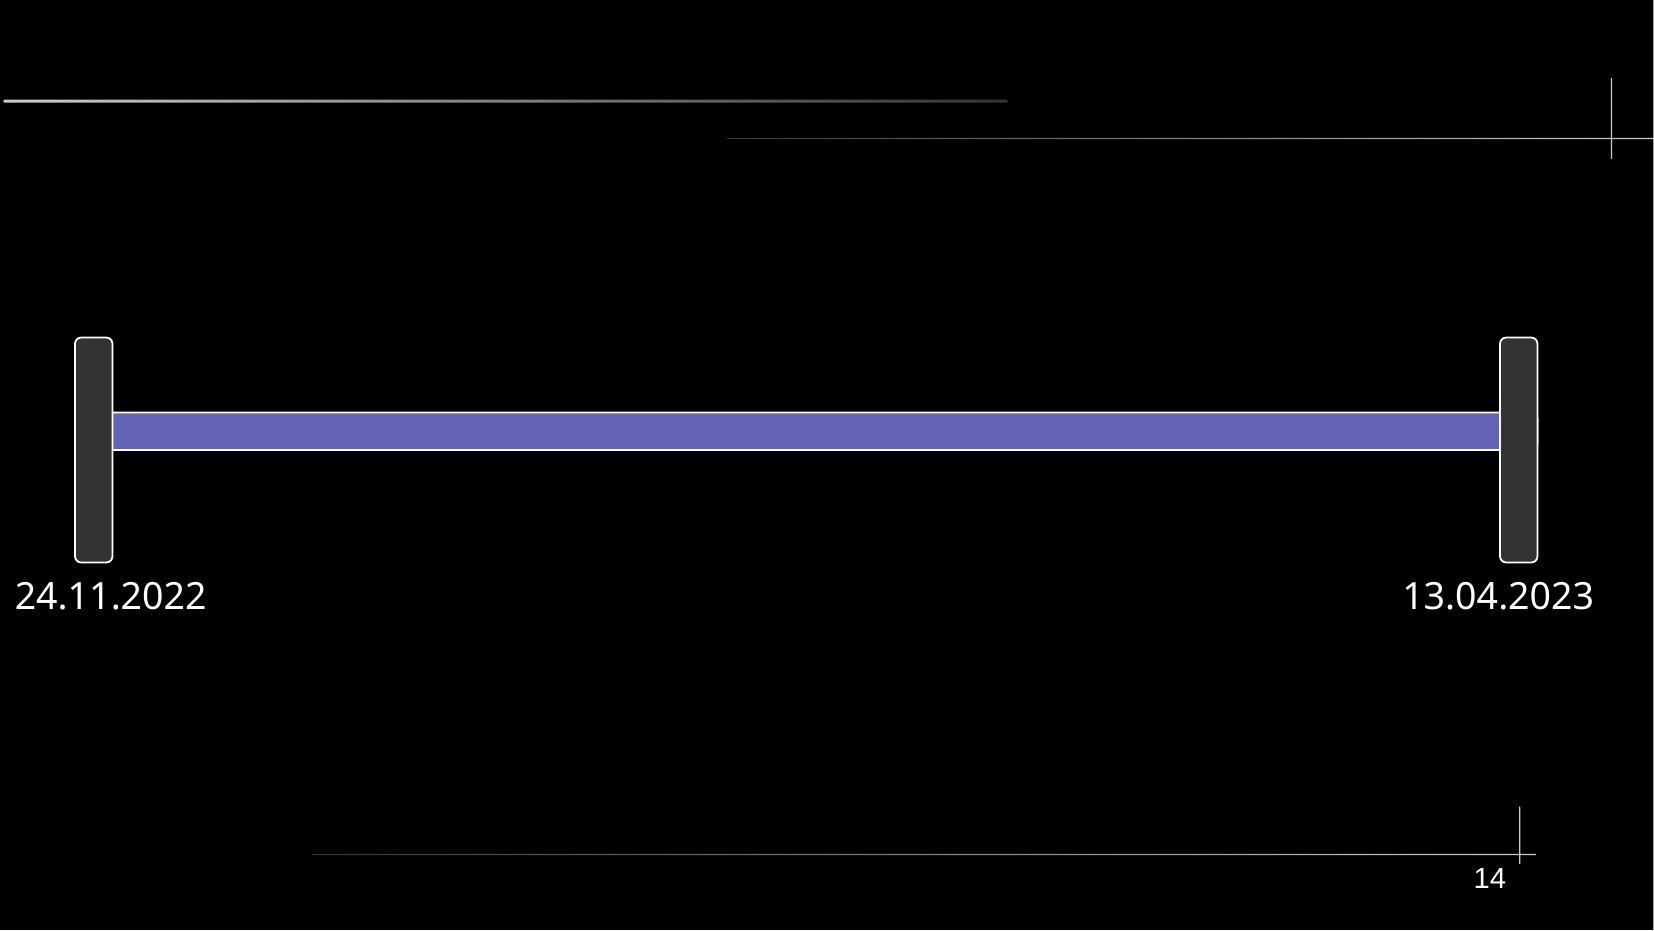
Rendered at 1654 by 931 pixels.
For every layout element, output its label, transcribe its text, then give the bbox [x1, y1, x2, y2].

text_box [74, 337, 1538, 562]
text_box 24.11.2022 [0, 562, 226, 662]
text_box 13.04.2023 [1387, 562, 1613, 662]
